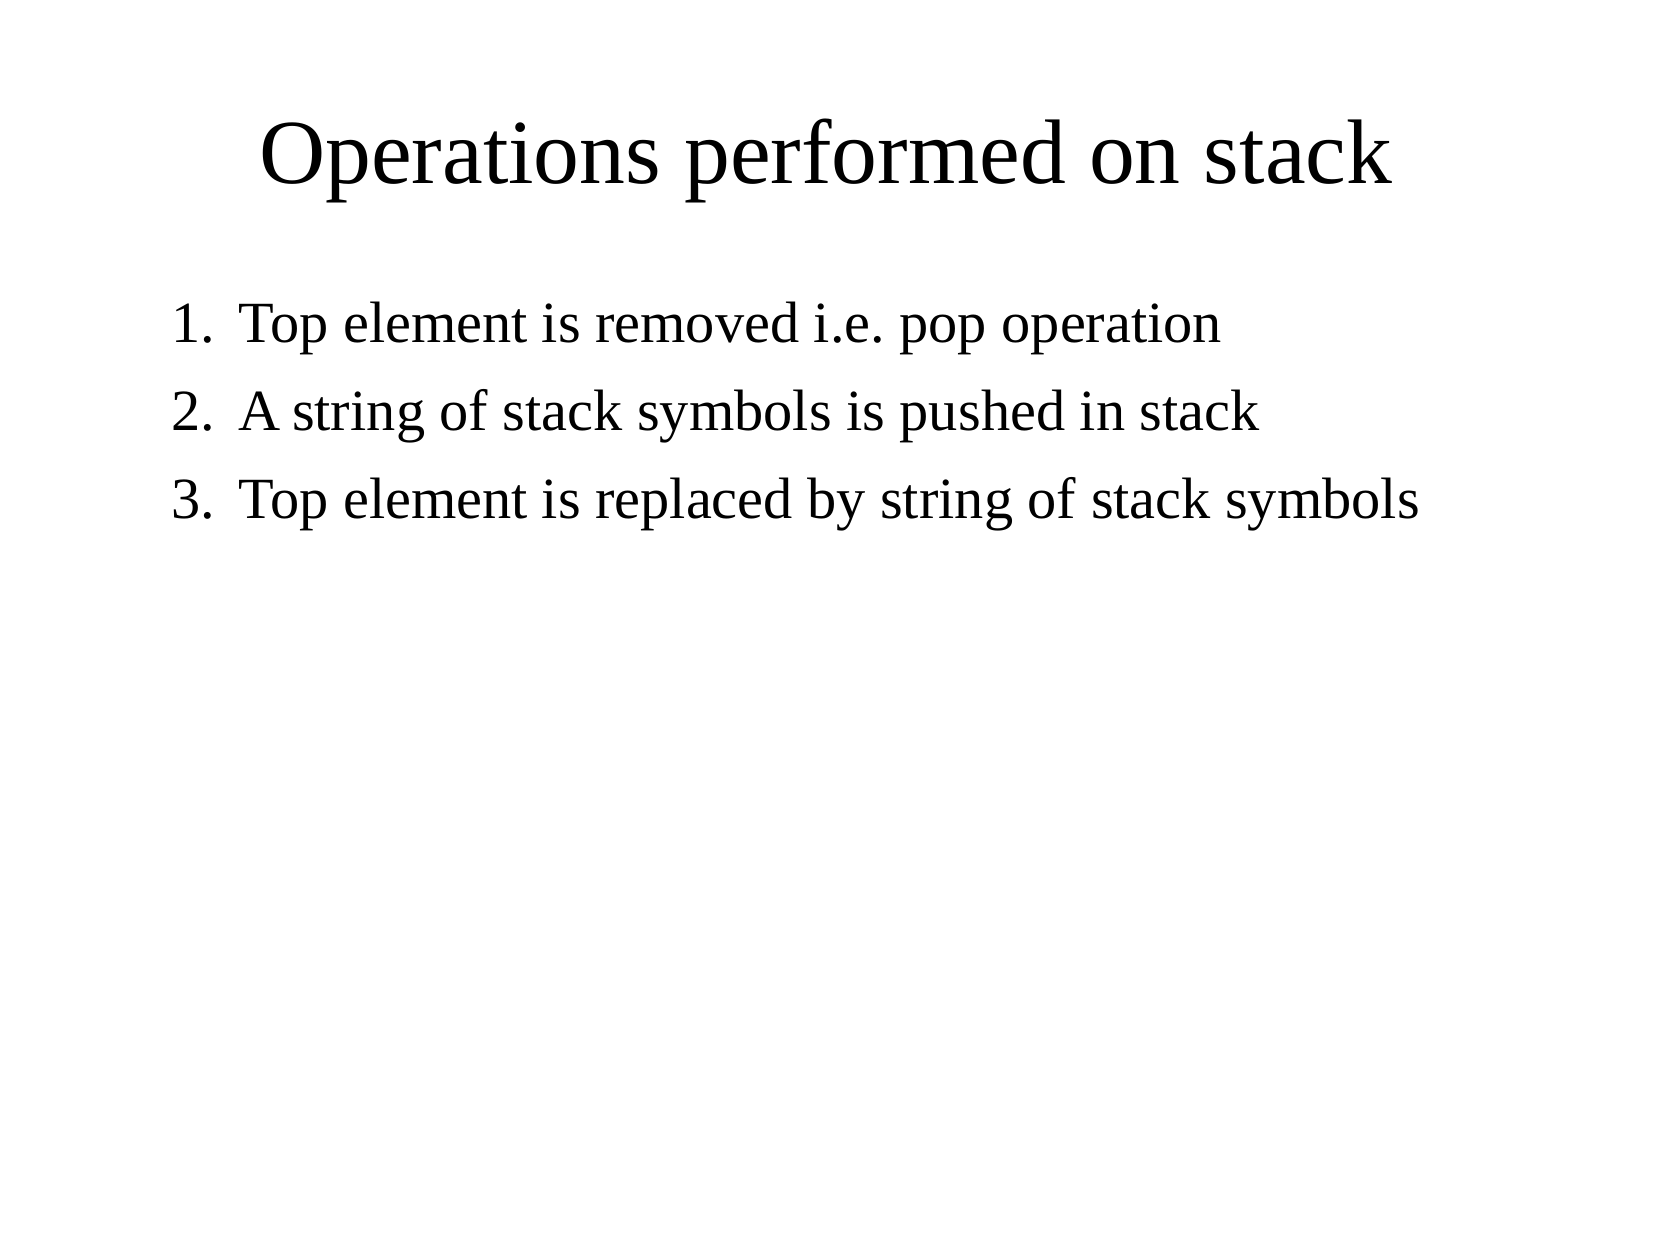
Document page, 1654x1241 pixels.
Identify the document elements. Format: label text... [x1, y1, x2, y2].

list Top element is removed i.e. pop operation A string of stack symbols is pushed in stack Top element is replaced by string of stack symbols [82, 290, 1571, 1010]
title Operations performed on stack [82, 49, 1571, 257]
